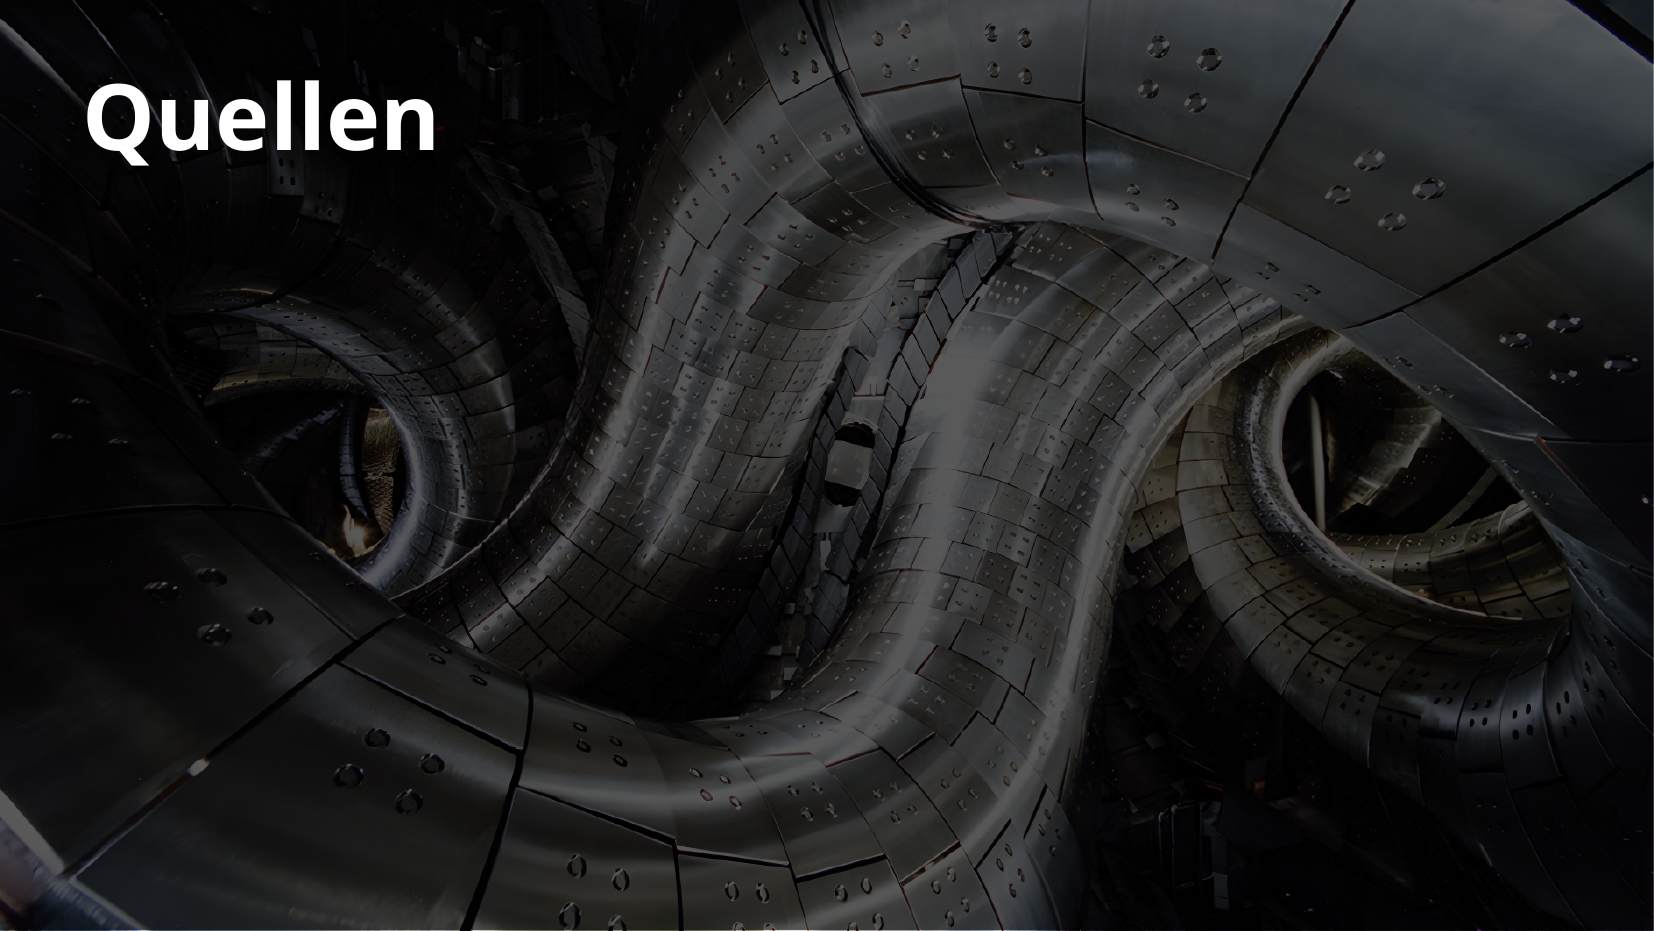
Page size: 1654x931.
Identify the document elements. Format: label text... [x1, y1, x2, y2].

title Quellen [82, 37, 1571, 193]
text_box [0, 0, 1654, 931]
